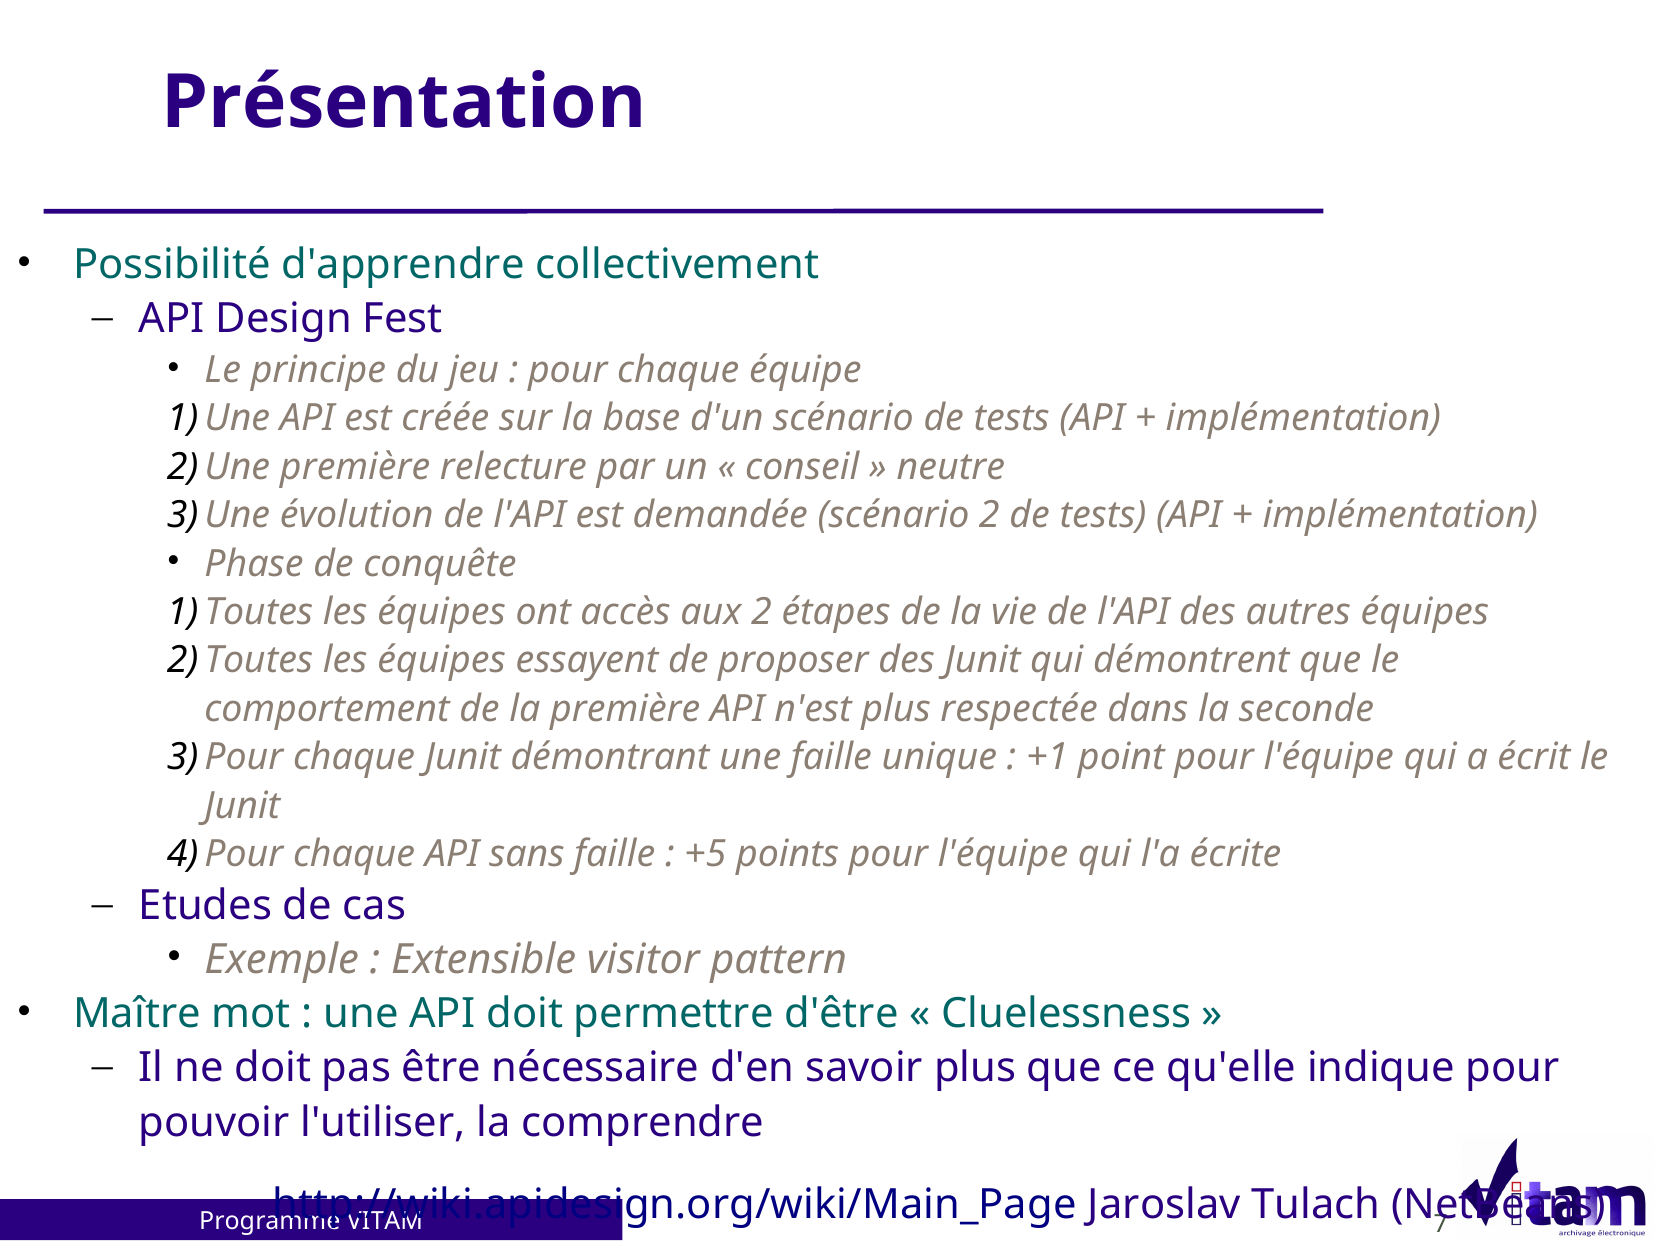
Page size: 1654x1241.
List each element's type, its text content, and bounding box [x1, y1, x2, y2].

title Présentation [147, 22, 1628, 179]
list Possibilité d'apprendre collectivement API Design Fest Le principe du jeu : pour chaque équipe Une API est créée sur la base d'un scénario de tests (API + implémentation) Une première relecture par un « conseil » neutre Une évolution de l'API est demandée (scénario 2 de tests) (API + implémentation) Phase de conquête Toutes les équipes ont accès aux 2 étapes de la vie de l'API des autres équipes Toutes les équipes essayent de proposer des Junit qui démontrent que le comportement de la première API n'est plus respectée dans la seconde Pour chaque Junit démontrant une faille unique : +1 point pour l'équipe qui a écrit le Junit Pour chaque API sans faille : +5 points pour l'équipe qui l'a écrite Etudes de cas Exemple : Extensible visitor pattern Maître mot : une API doit permettre d'être « Cluelessness » Il ne doit pas être nécessaire d'en savoir plus que ce qu'elle indique pour pouvoir l'utiliser, la comprendre http://wiki.apidesign.org/wiki/Main_Page Jaroslav Tulach (NetBeans) [2, 227, 1642, 1185]
picture [1455, 1134, 1654, 1241]
